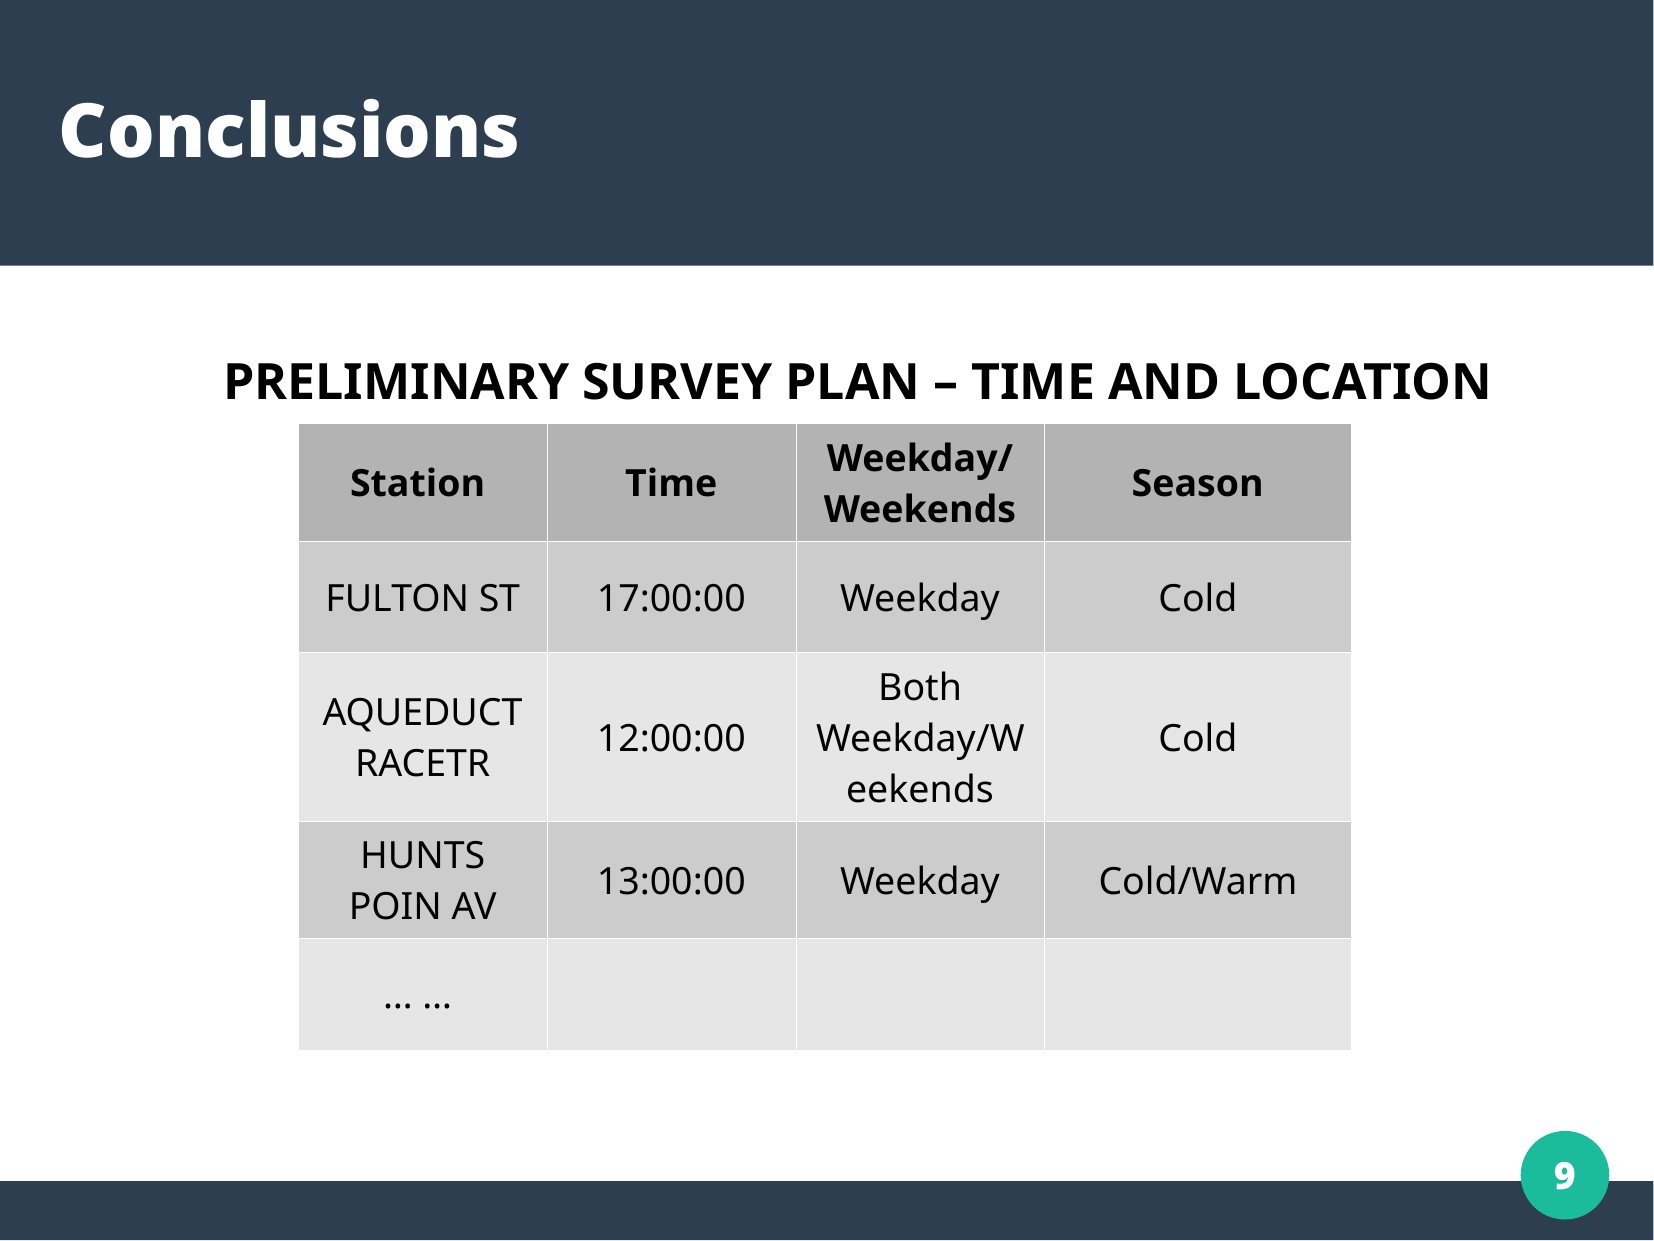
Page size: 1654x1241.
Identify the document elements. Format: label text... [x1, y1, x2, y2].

table_header Time [548, 424, 796, 541]
table_cell Cold [1045, 653, 1351, 821]
table_cell Weekday [797, 822, 1044, 938]
table_cell [797, 939, 1044, 1050]
table_cell HUNTS POIN AV [299, 822, 547, 938]
table_cell AQUEDUCT RACETR [299, 653, 547, 821]
table_cell 13:00:00 [548, 822, 796, 938]
table_cell Both Weekday/Weekends [797, 653, 1044, 821]
table_header Season [1045, 424, 1351, 541]
table_cell 17:00:00 [548, 542, 796, 652]
table_header Station [299, 424, 547, 541]
table_cell Weekday [797, 542, 1044, 652]
table_cell Cold/Warm [1045, 822, 1351, 938]
title Conclusions [59, 49, 1595, 207]
table_header Weekday/Weekends [797, 424, 1044, 541]
text_box PRELIMINARY SURVEY PLAN – TIME AND LOCATION [208, 338, 1516, 421]
table_cell [1045, 939, 1351, 1050]
table_cell … … [299, 939, 547, 1050]
table_cell Cold [1045, 542, 1351, 652]
table_cell 12:00:00 [548, 653, 796, 821]
table_cell [548, 939, 796, 1050]
table_cell FULTON ST [299, 542, 547, 652]
